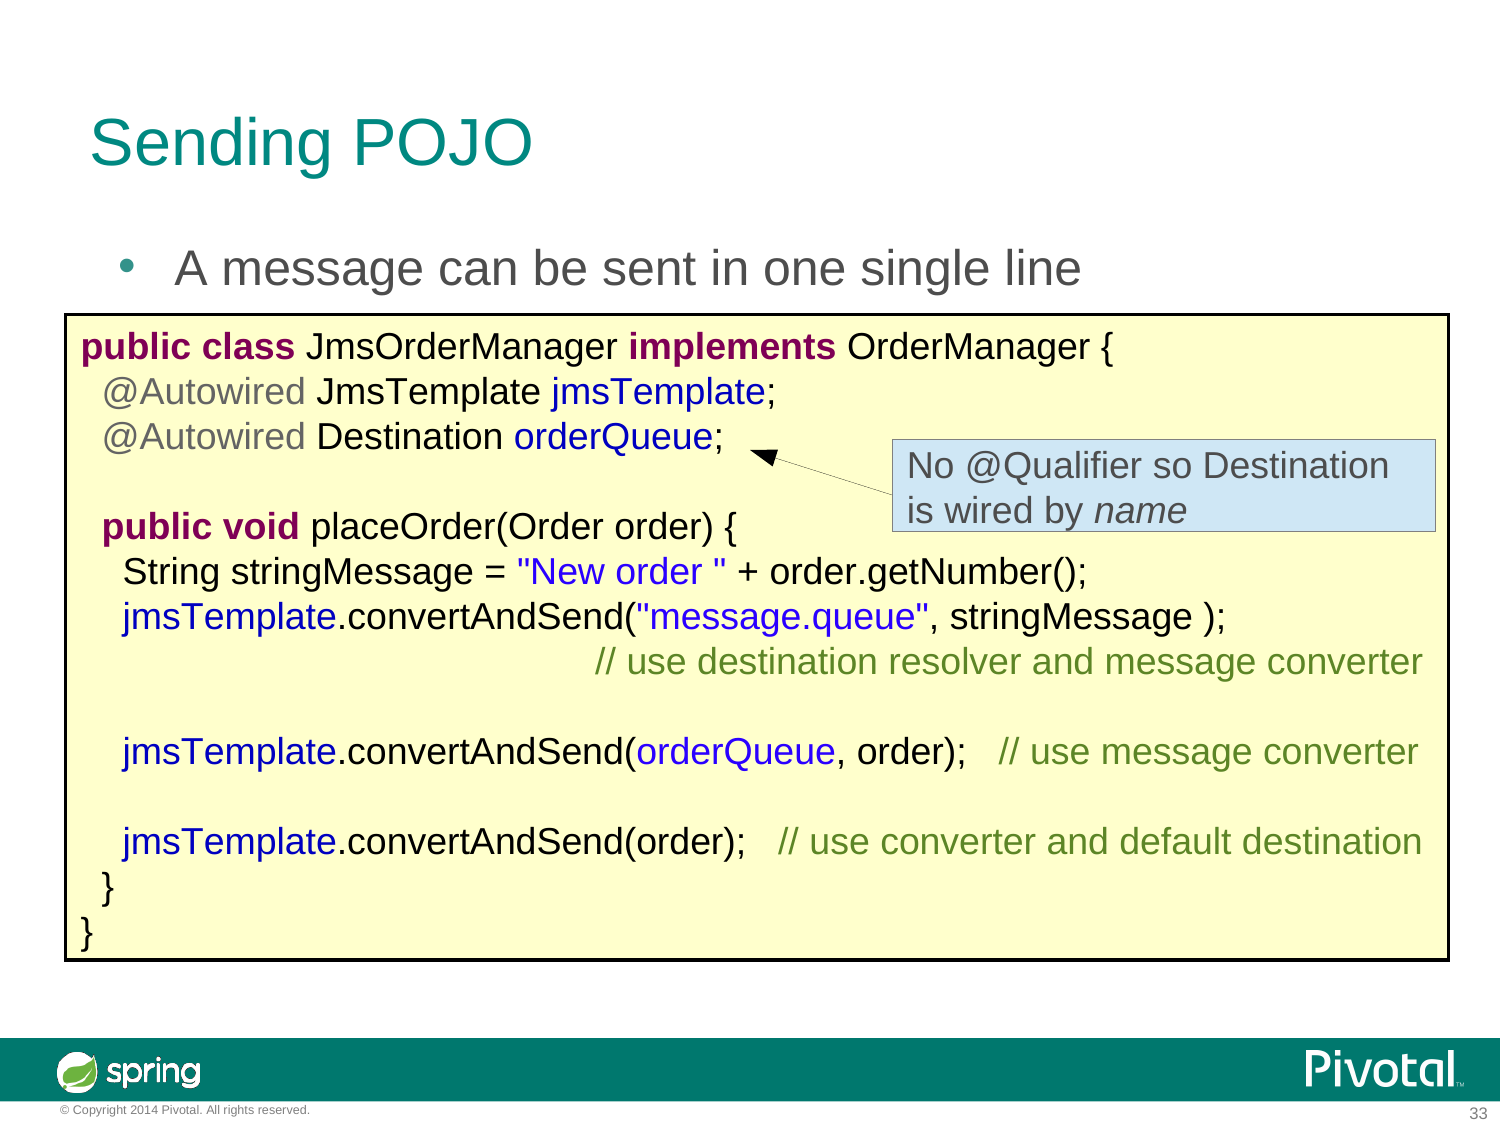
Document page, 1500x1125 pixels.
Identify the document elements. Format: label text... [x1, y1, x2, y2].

picture [32, 1041, 210, 1103]
picture [1306, 1050, 1464, 1087]
text_box public class JmsOrderManager implements OrderManager { @Autowired JmsTemplate jmsTemplate; @Autowired Destination orderQueue; public void placeOrder(Order order) { String stringMessage = "New order " + order.getNumber(); jmsTemplate.convertAndSend("message.queue", stringMessage ); // use destination resolver and message converter jmsTemplate.convertAndSend(orderQueue, order); // use message converter jmsTemplate.convertAndSend(order); // use converter and default destination } } [65, 314, 1449, 960]
title Sending POJO [75, 45, 1426, 233]
list A message can be sent in one single line [103, 227, 1394, 891]
text_box No @Qualifier so Destination is wired by name [892, 439, 1436, 532]
